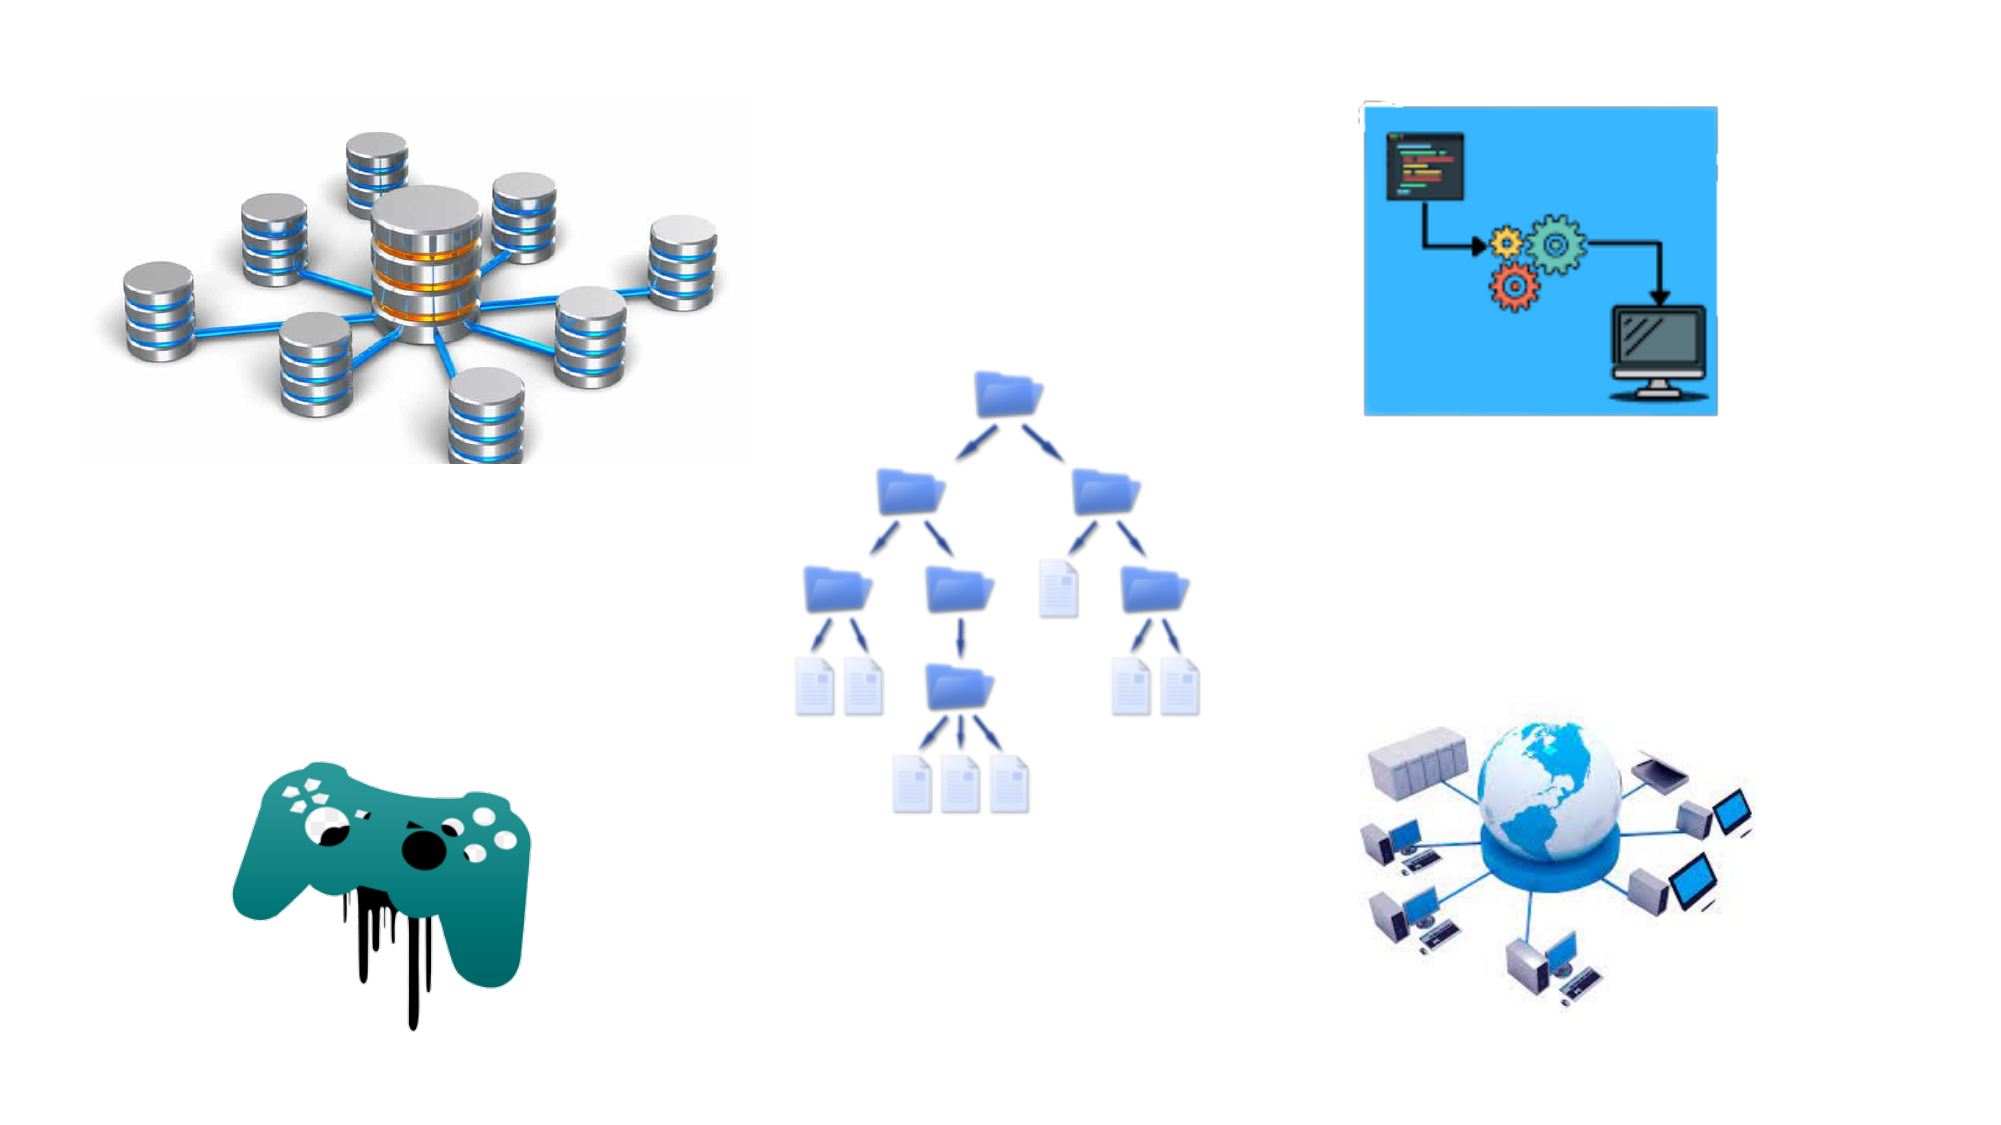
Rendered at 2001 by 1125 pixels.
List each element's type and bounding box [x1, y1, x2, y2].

picture [791, 361, 1209, 818]
picture [85, 97, 753, 464]
picture [63, 505, 683, 1125]
picture [1359, 702, 1755, 1014]
picture [1247, 0, 1867, 590]
